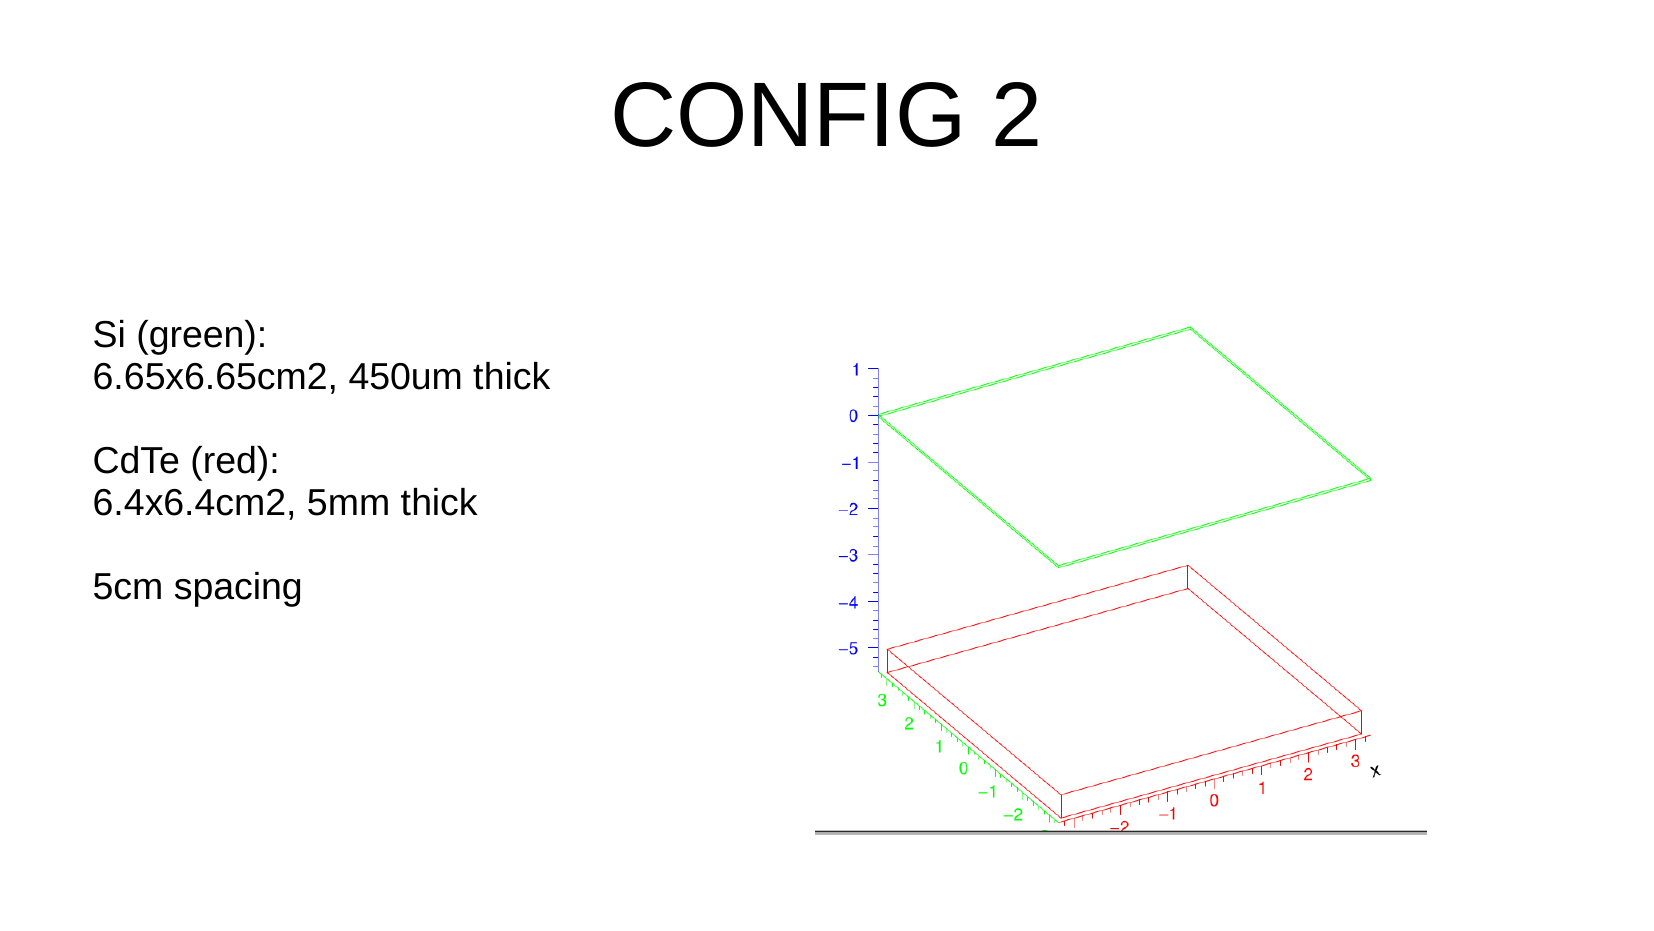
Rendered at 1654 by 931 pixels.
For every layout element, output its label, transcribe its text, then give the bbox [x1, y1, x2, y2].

text_box Si (green): 6.65x6.65cm2, 450um thick CdTe (red): 6.4x6.4cm2, 5mm thick 5cm spacing [77, 305, 594, 794]
title CONFIG 2 [82, 37, 1571, 193]
picture [815, 258, 1427, 835]
